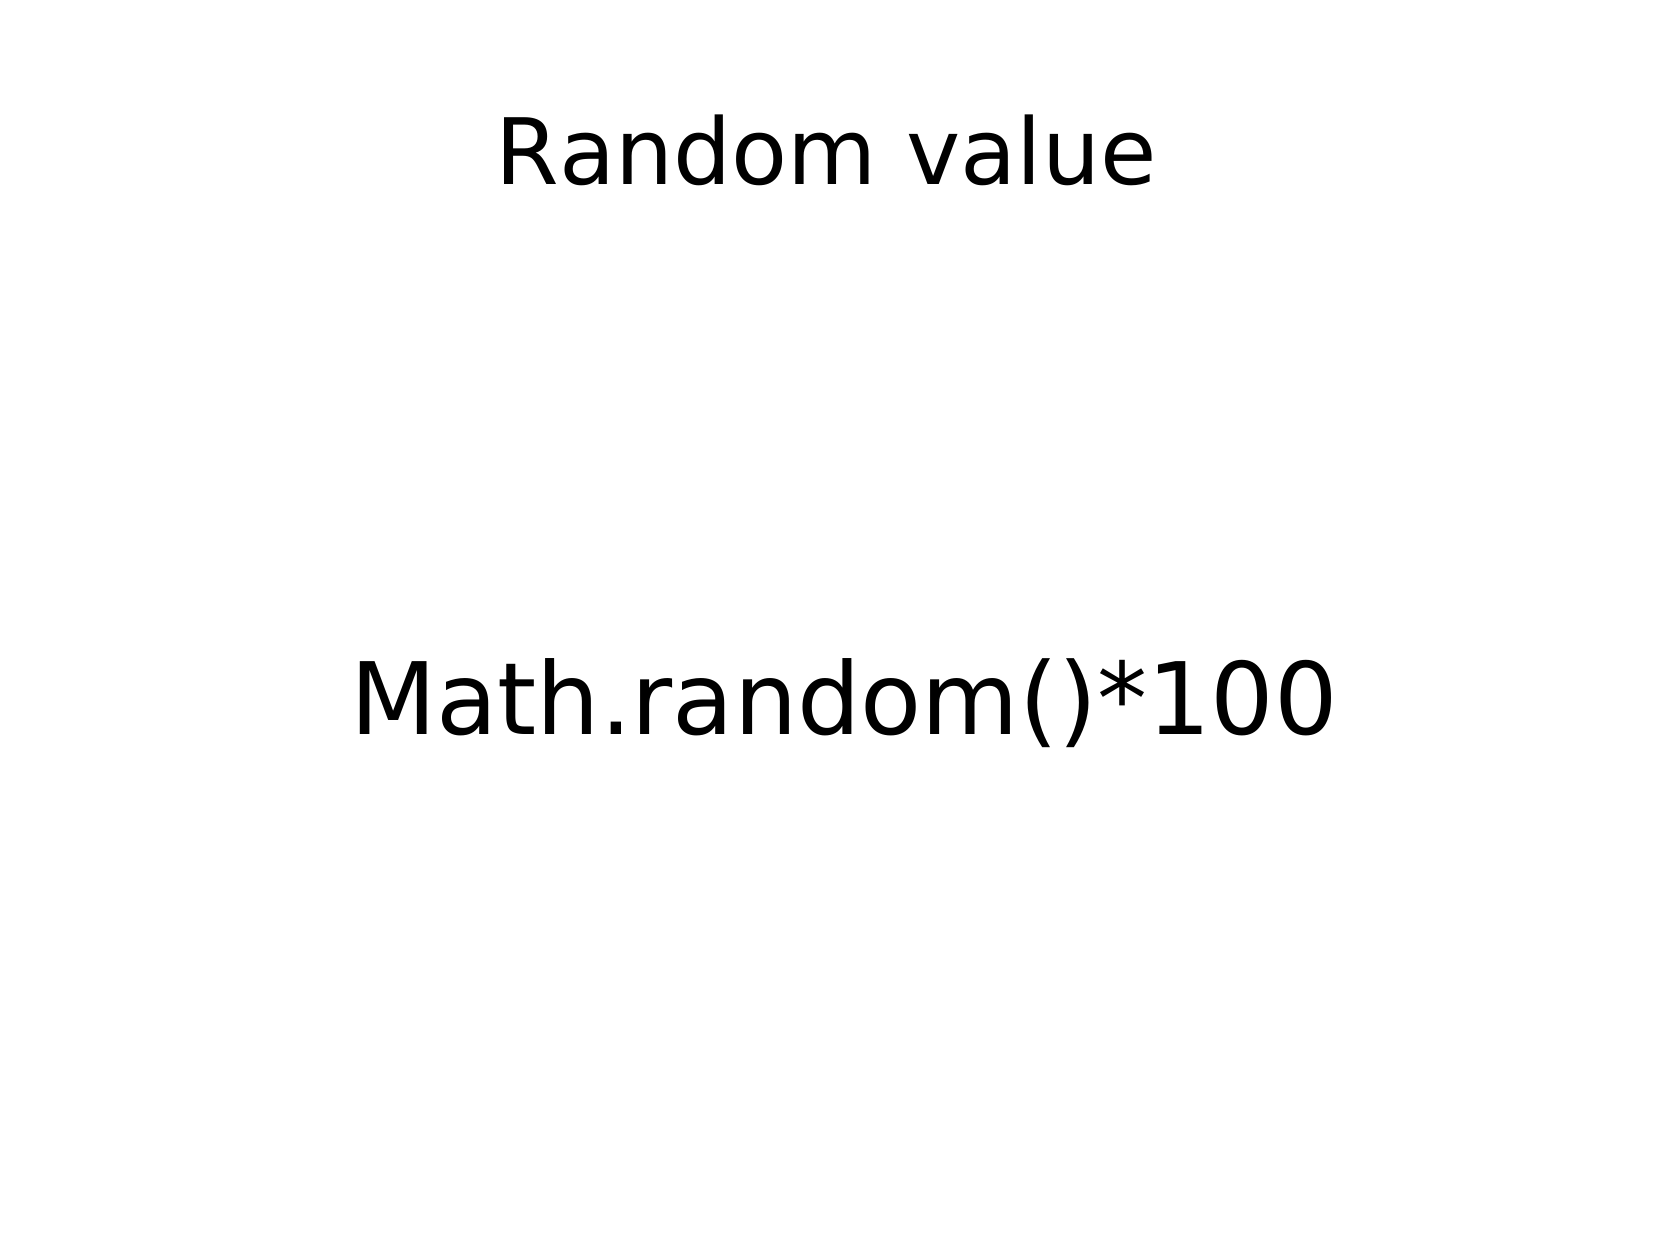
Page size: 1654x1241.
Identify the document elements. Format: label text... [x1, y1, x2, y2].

subtitle Math.random()*100 [82, 290, 1571, 1109]
title Random value [82, 49, 1571, 257]
